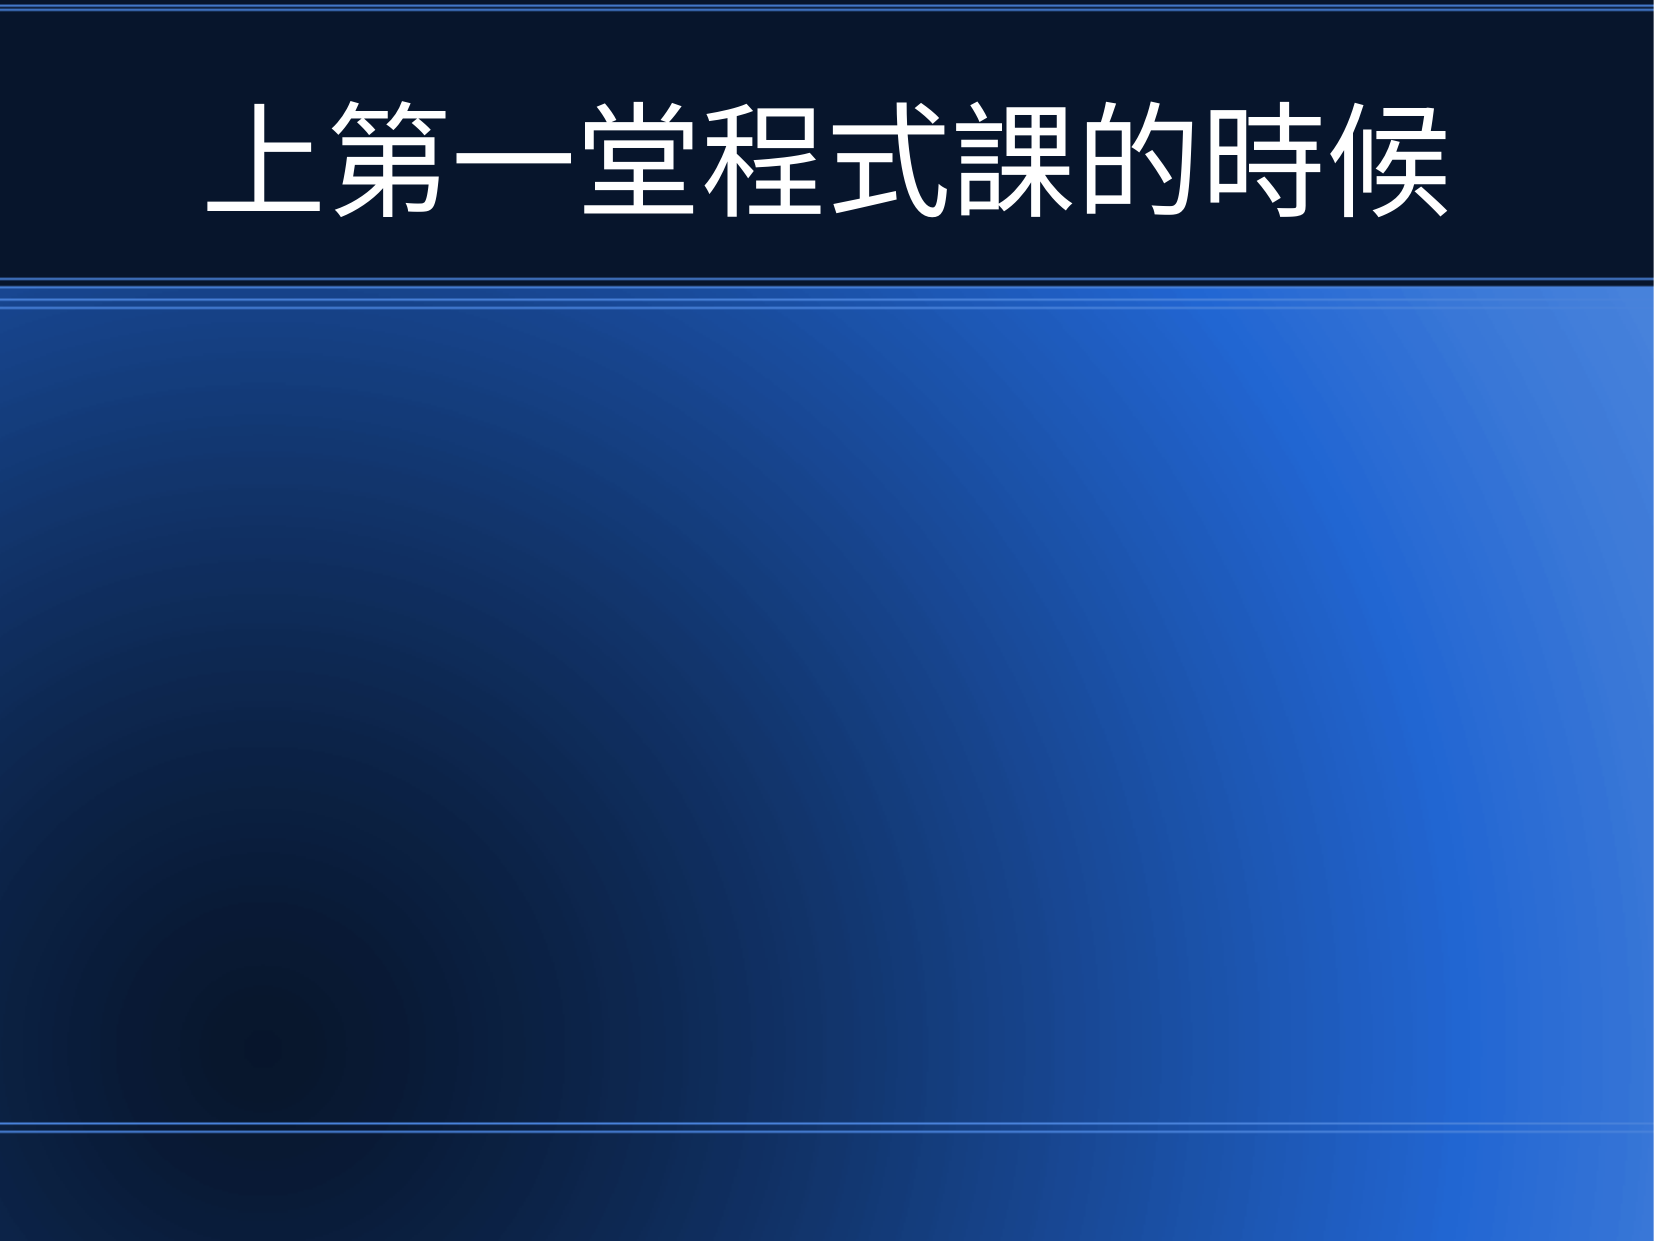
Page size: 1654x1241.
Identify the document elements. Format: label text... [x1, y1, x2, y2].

title 上第一堂程式課的時候 [82, 49, 1571, 257]
picture [0, 0, 1654, 1241]
